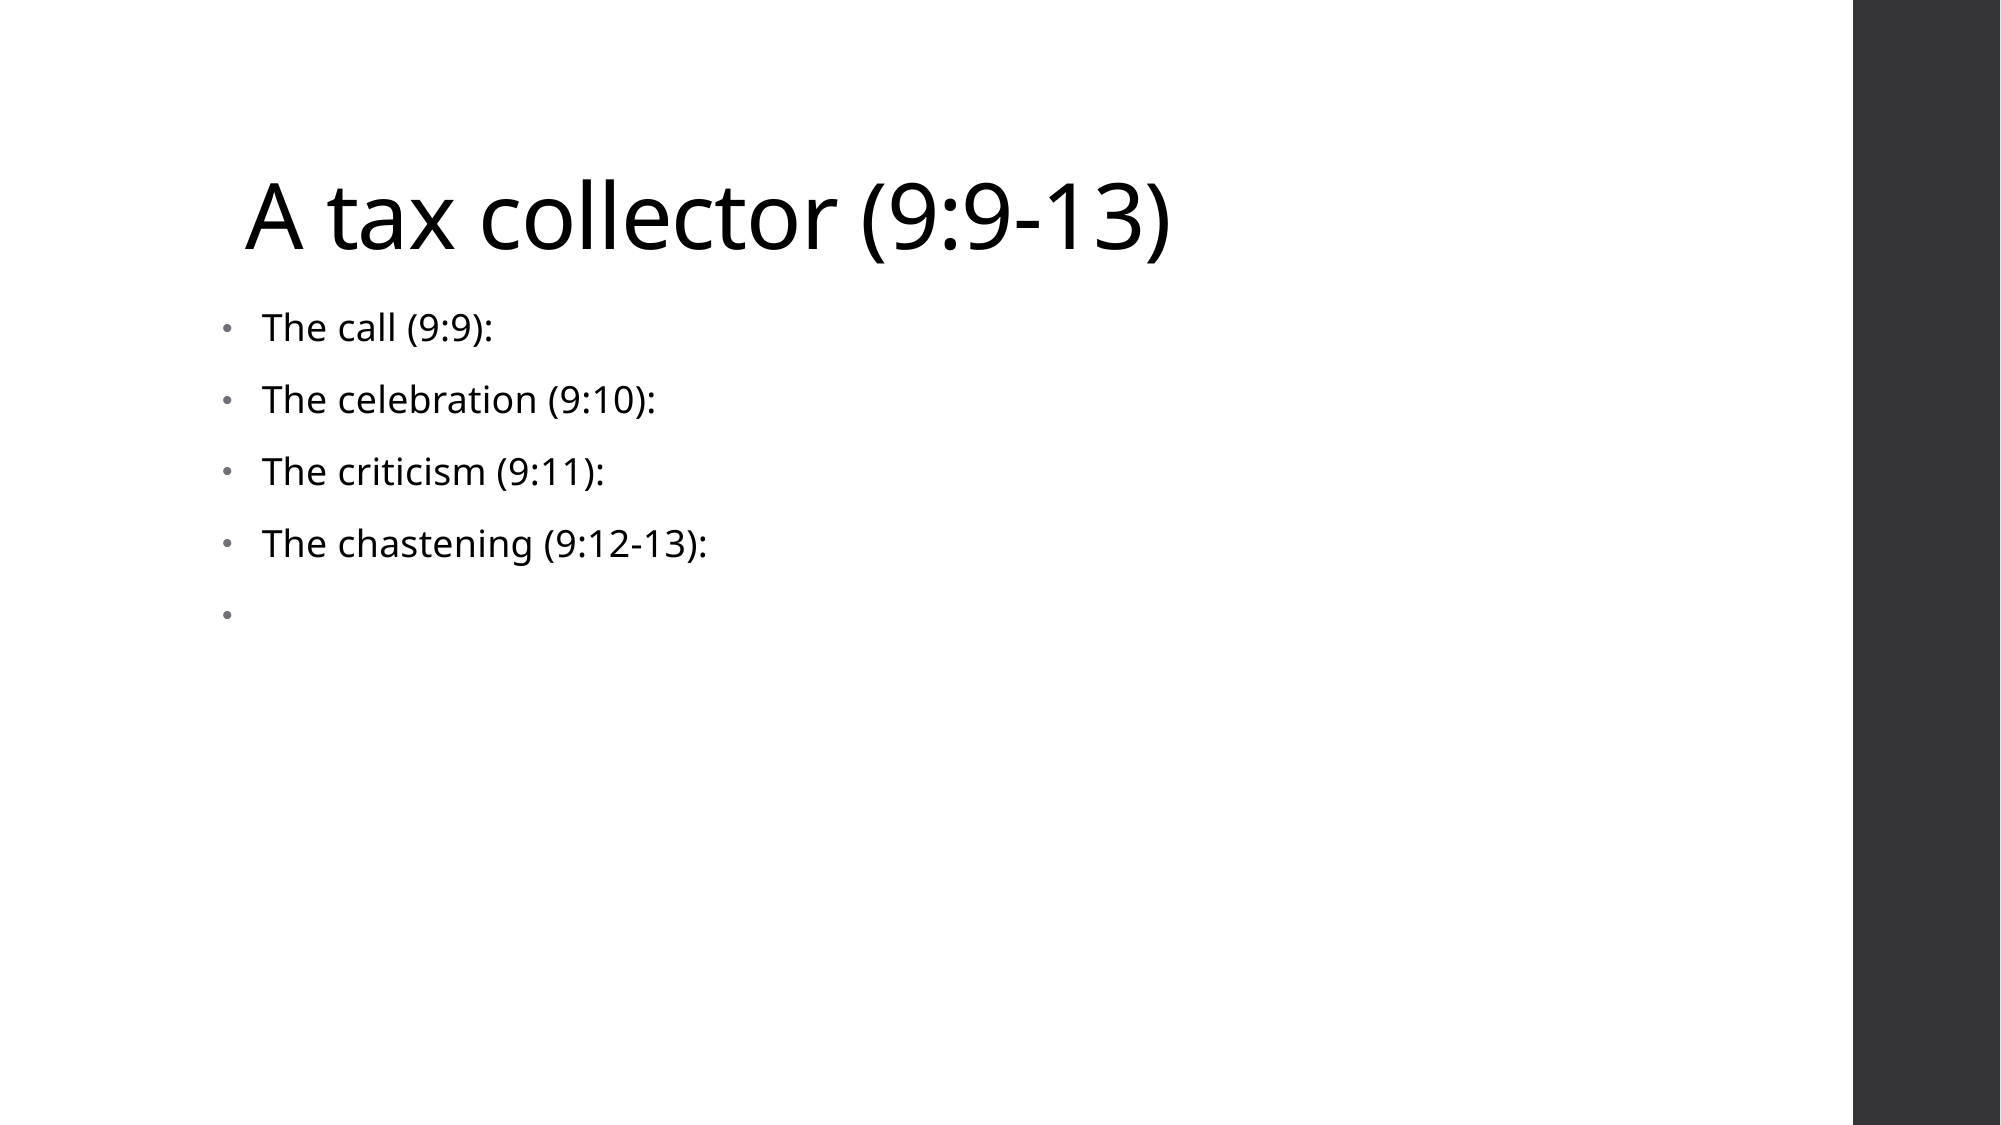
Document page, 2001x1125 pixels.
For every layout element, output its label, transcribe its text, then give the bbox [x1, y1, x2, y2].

title A tax collector (9:9-13) [206, 60, 1797, 278]
list The call (9:9): The celebration (9:10): The criticism (9:11): The chastening (9:12-13): [206, 299, 1617, 1014]
